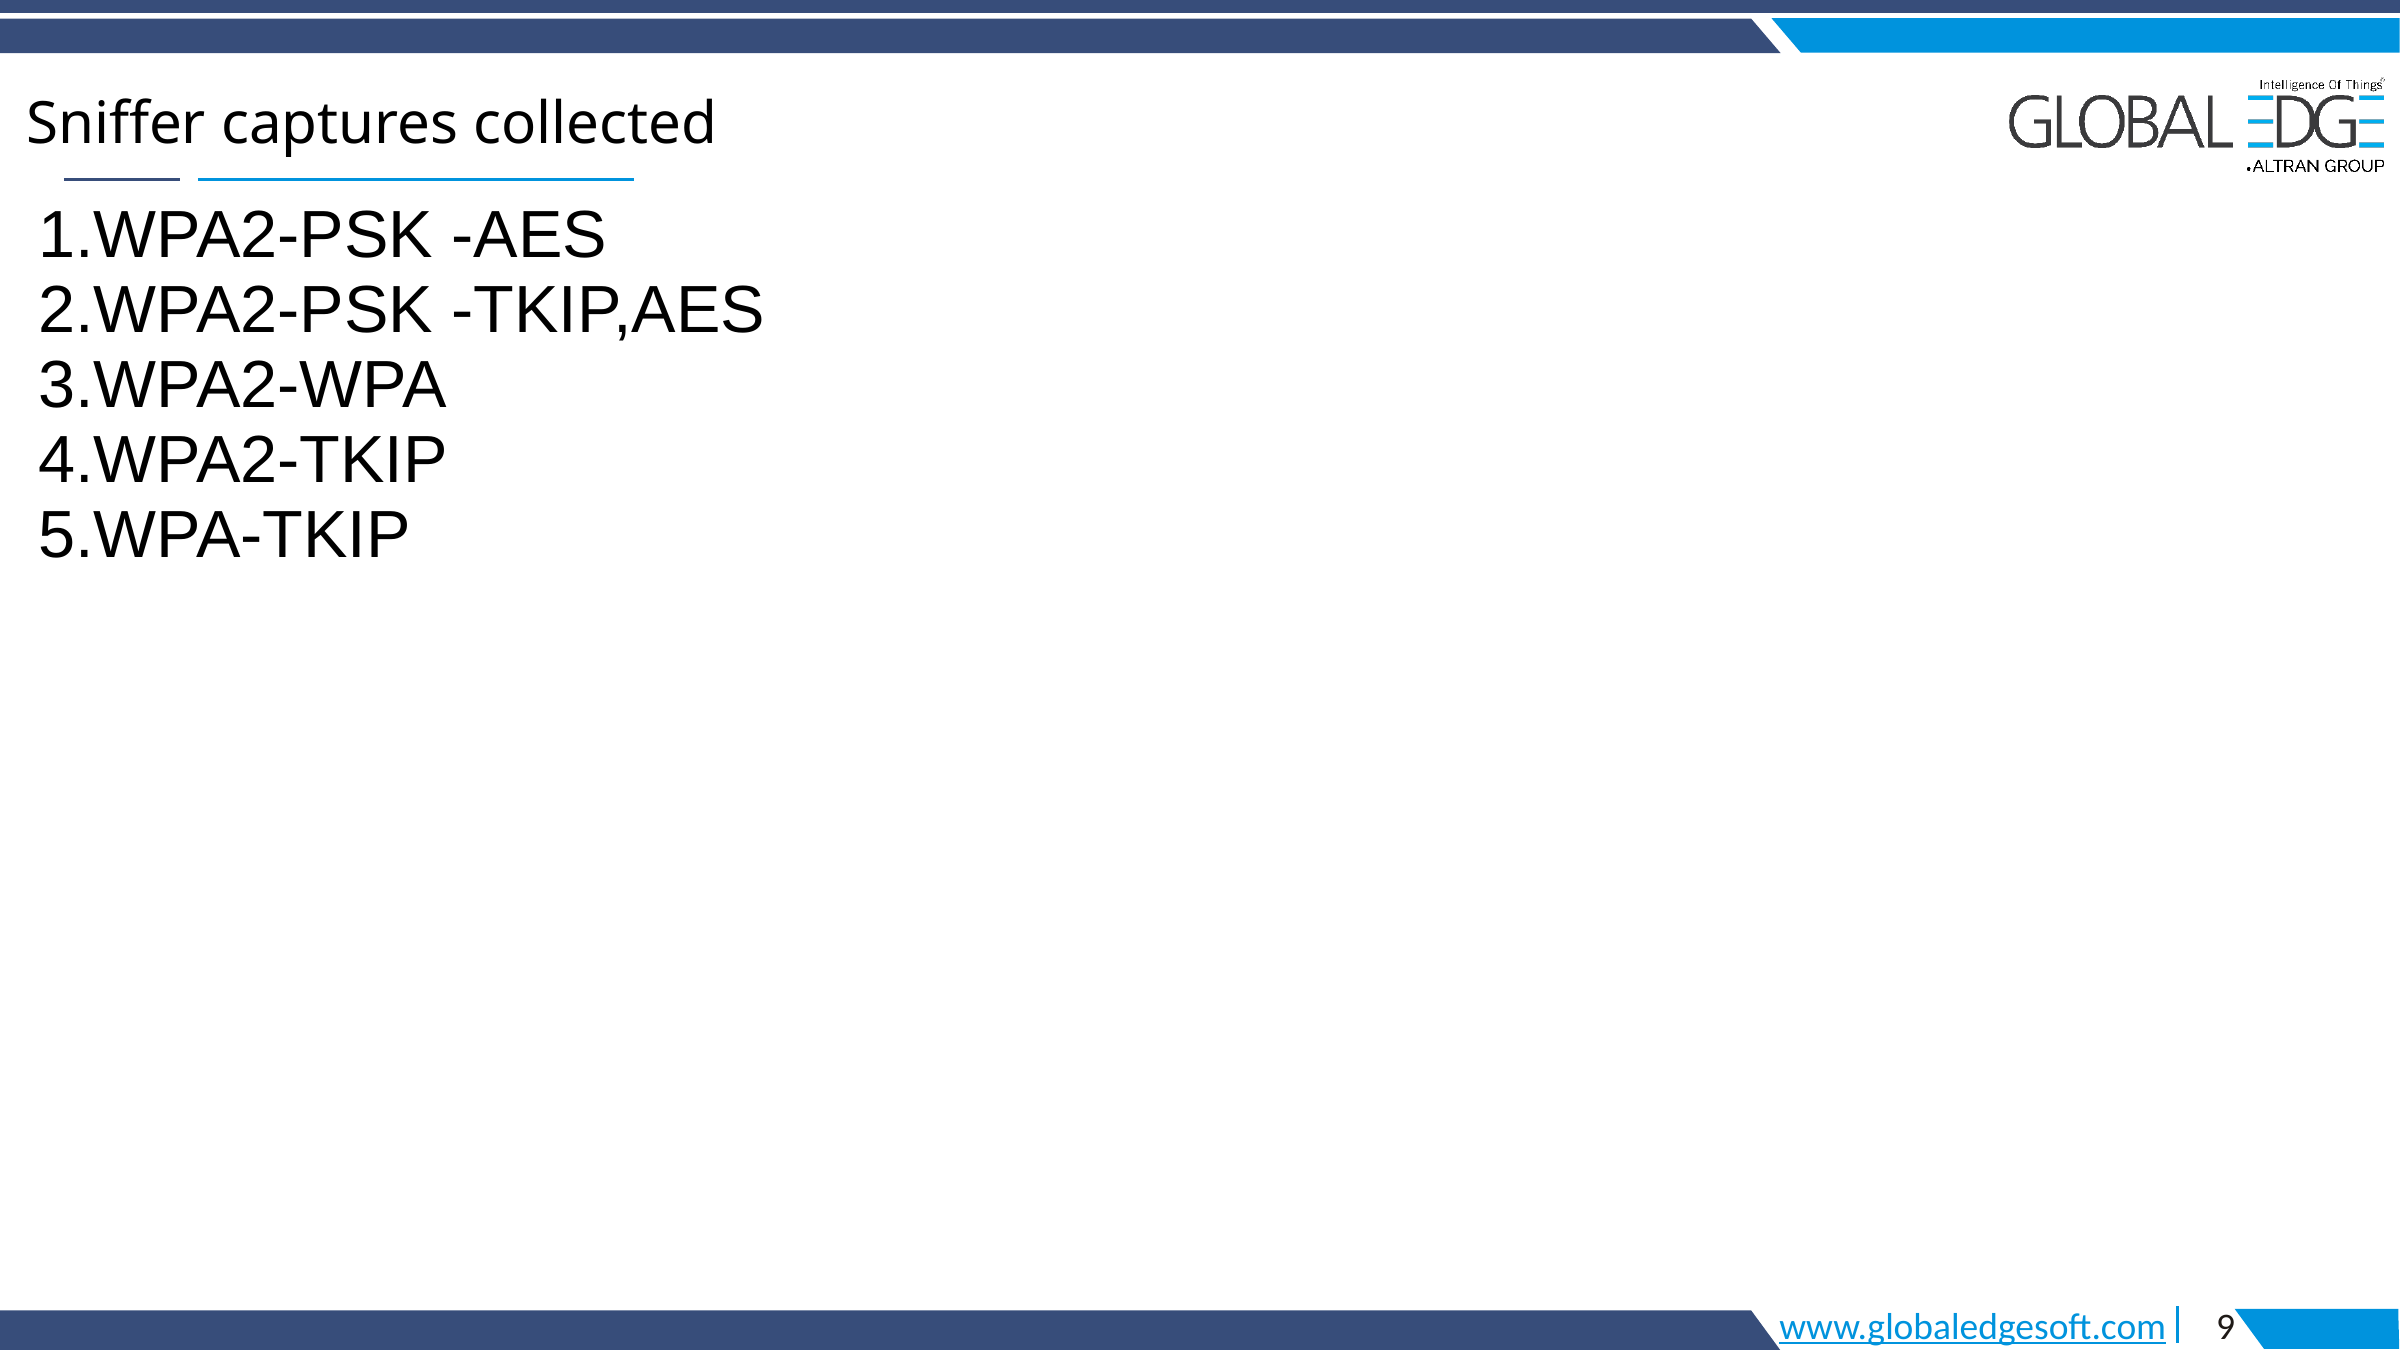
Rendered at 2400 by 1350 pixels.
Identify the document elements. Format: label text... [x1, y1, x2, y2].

picture [2355, 67, 2392, 182]
title Sniffer captures collected [26, 64, 38, 178]
subtitle 1.WPA2-PSK -AES 2.WPA2-PSK -TKIP,AES 3.WPA2-WPA 4.WPA2-TKIP 5.WPA-TKIP [38, 0, 2355, 1171]
